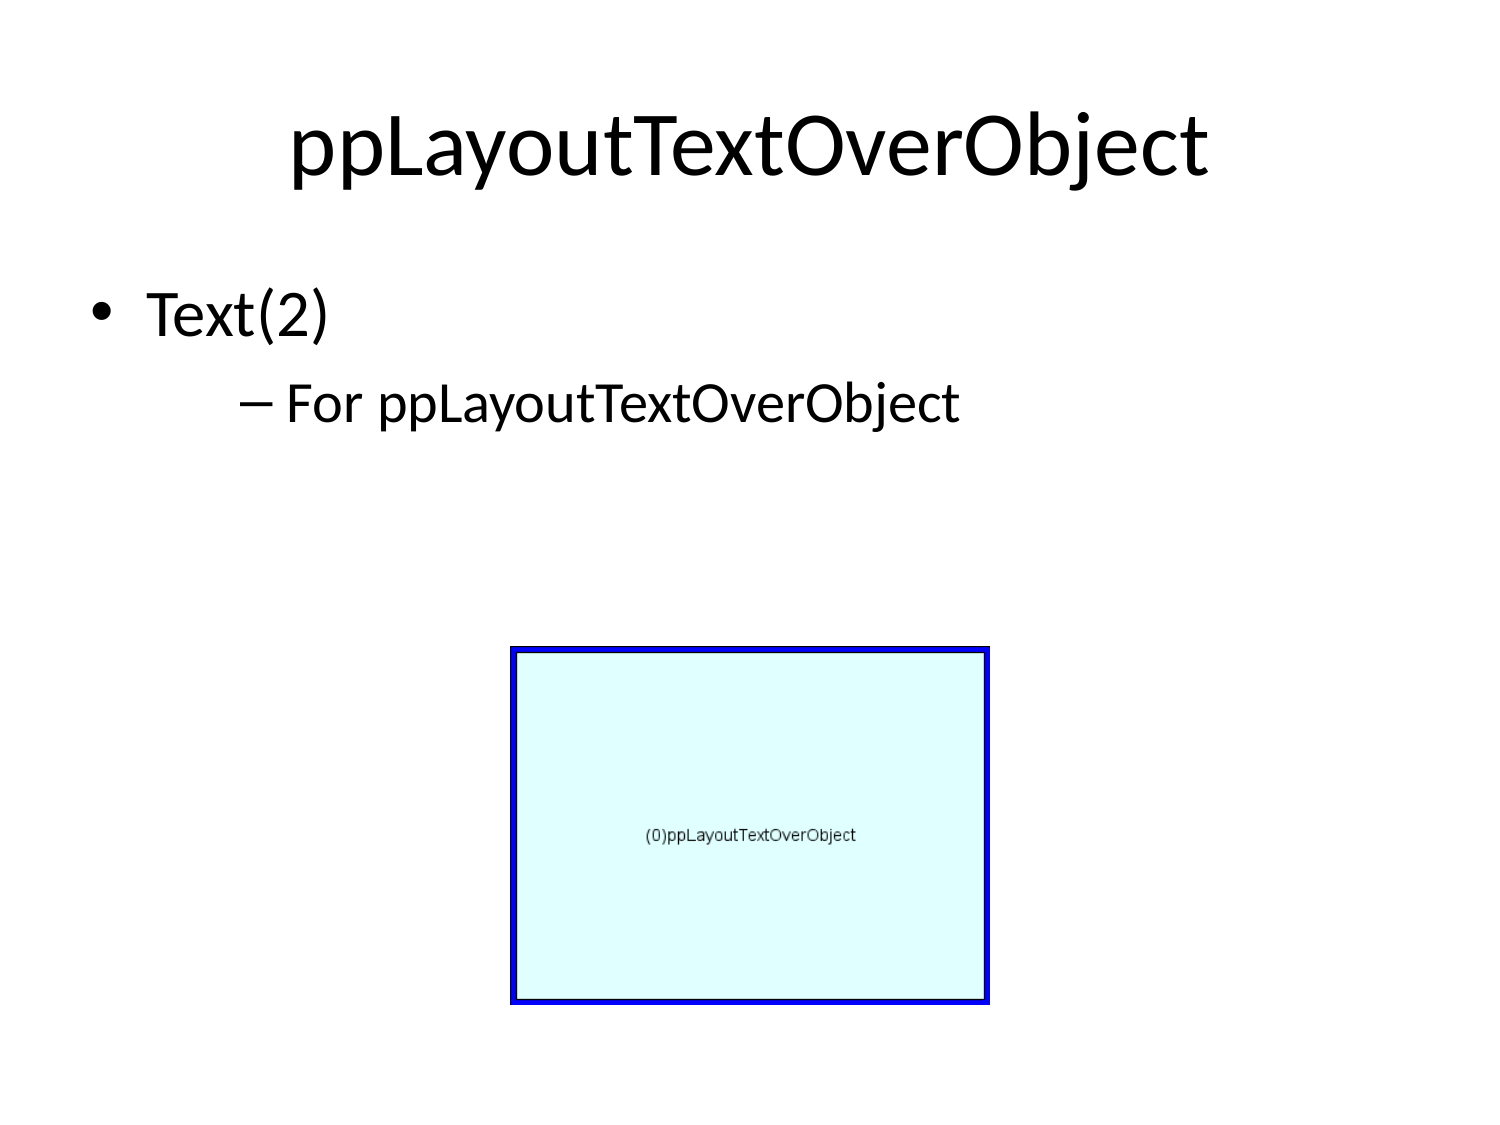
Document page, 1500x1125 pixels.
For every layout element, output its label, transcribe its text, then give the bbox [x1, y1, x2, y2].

picture [510, 646, 990, 1006]
list Text(2) For ppLayoutTextOverObject [75, 262, 1426, 622]
title ppLayoutTextOverObject [75, 45, 1426, 233]
